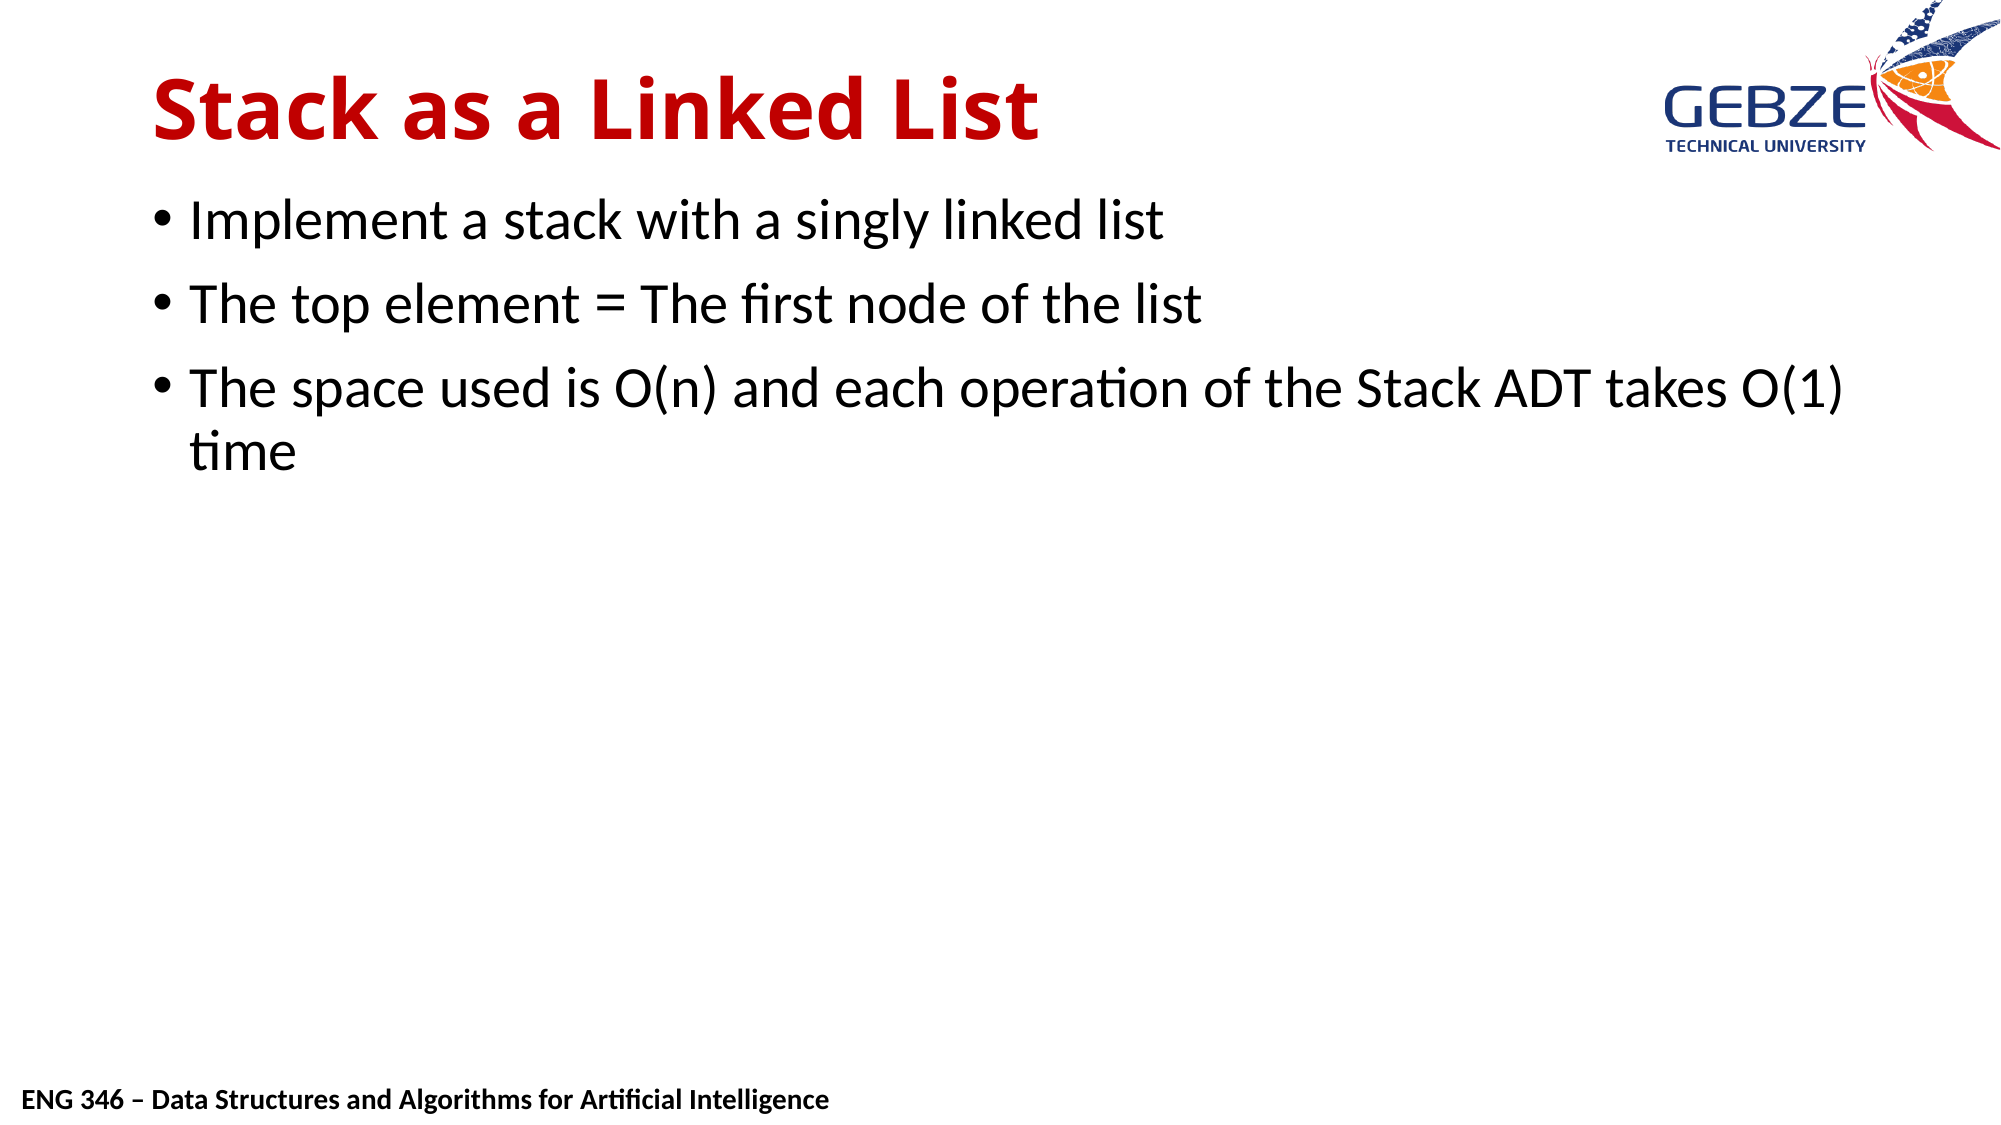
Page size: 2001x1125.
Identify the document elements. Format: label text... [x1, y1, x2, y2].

picture [1665, 0, 2001, 152]
list Implement a stack with a singly linked list The top element = The first node of the list The space used is O(n) and each operation of the Stack ADT takes O(1) time [137, 181, 1863, 1014]
title Stack as a Linked List [137, 59, 1863, 166]
